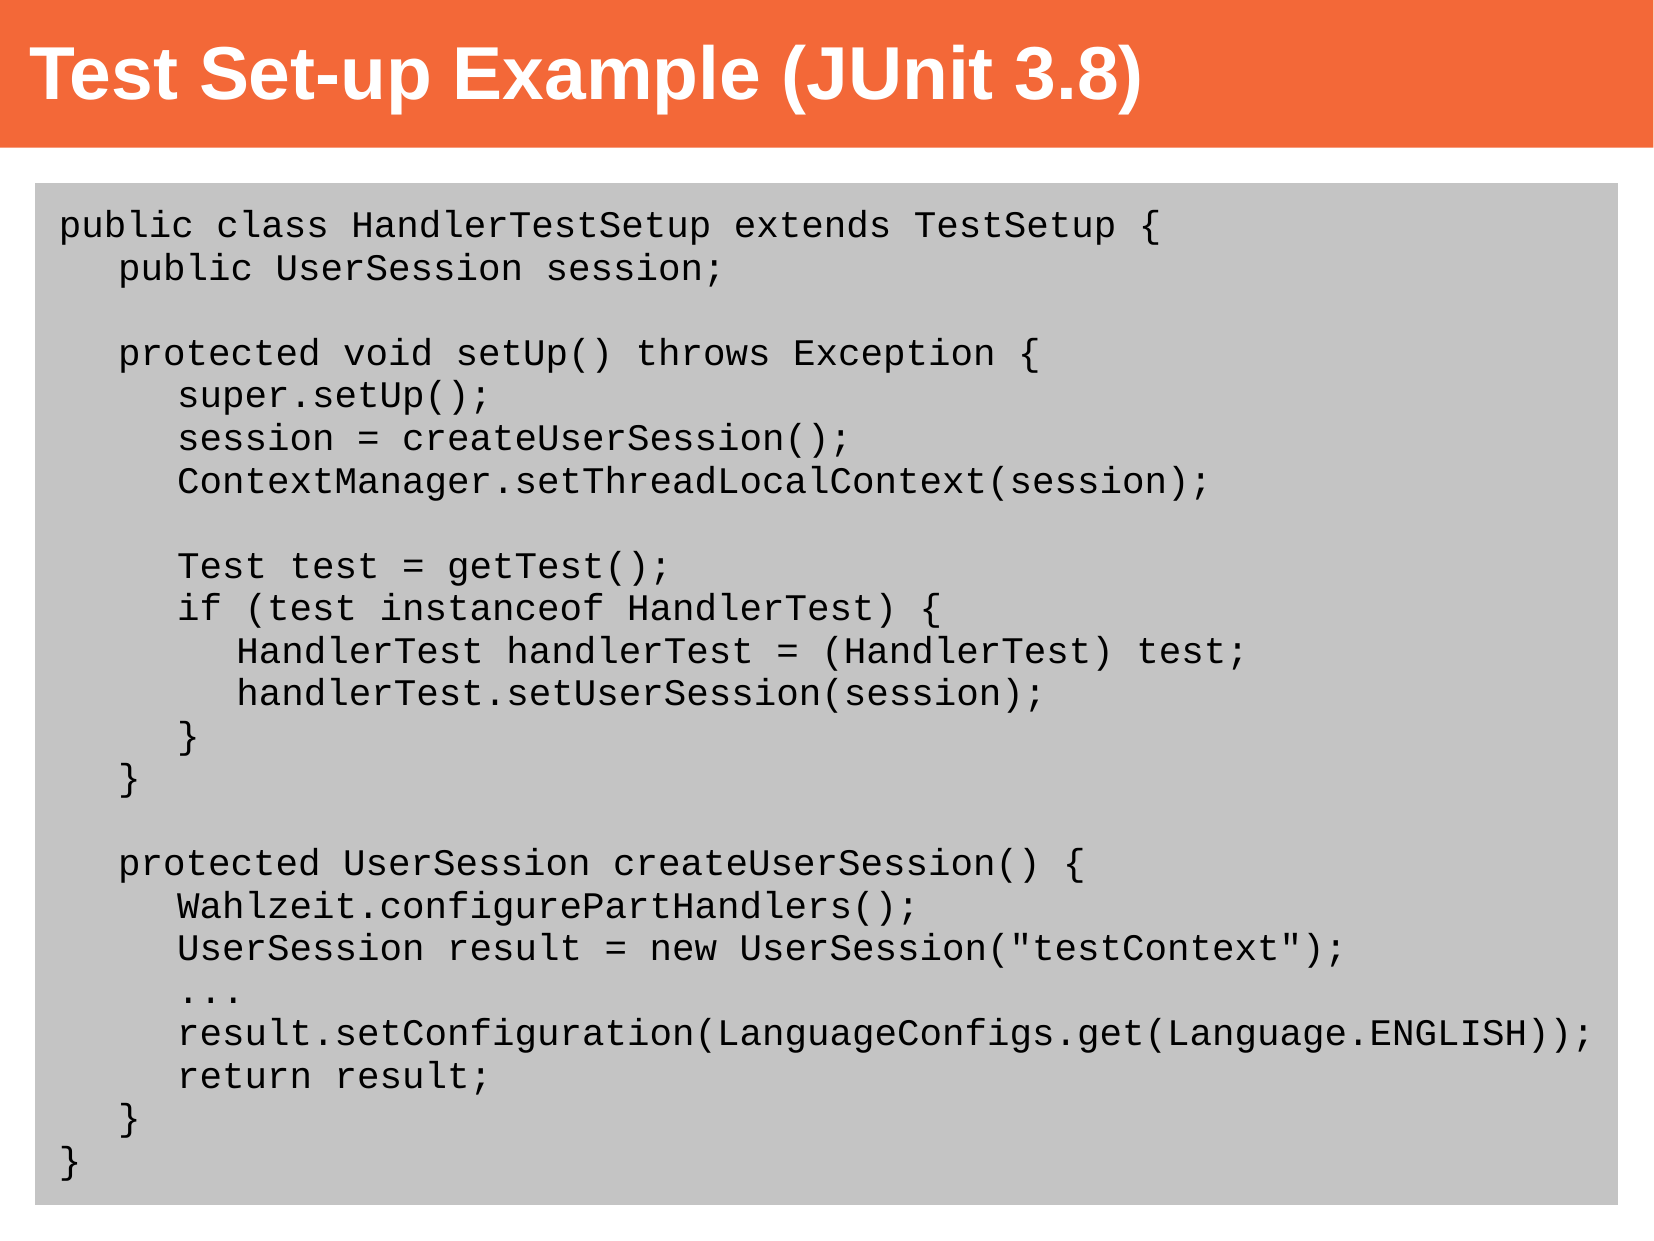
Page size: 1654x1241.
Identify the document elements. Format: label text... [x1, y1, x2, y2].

text_box public class HandlerTestSetup extends TestSetup { public UserSession session; protected void setUp() throws Exception { super.setUp(); session = createUserSession(); ContextManager.setThreadLocalContext(session); Test test = getTest(); if (test instanceof HandlerTest) { HandlerTest handlerTest = (HandlerTest) test; handlerTest.setUserSession(session); } } protected UserSession createUserSession() { Wahlzeit.configurePartHandlers(); UserSession result = new UserSession("testContext"); ... result.setConfiguration(LanguageConfigs.get(Language.ENGLISH)); return result; } } [29, 177, 1625, 1211]
title Test Set-up Example (JUnit 3.8) [0, 0, 1654, 148]
